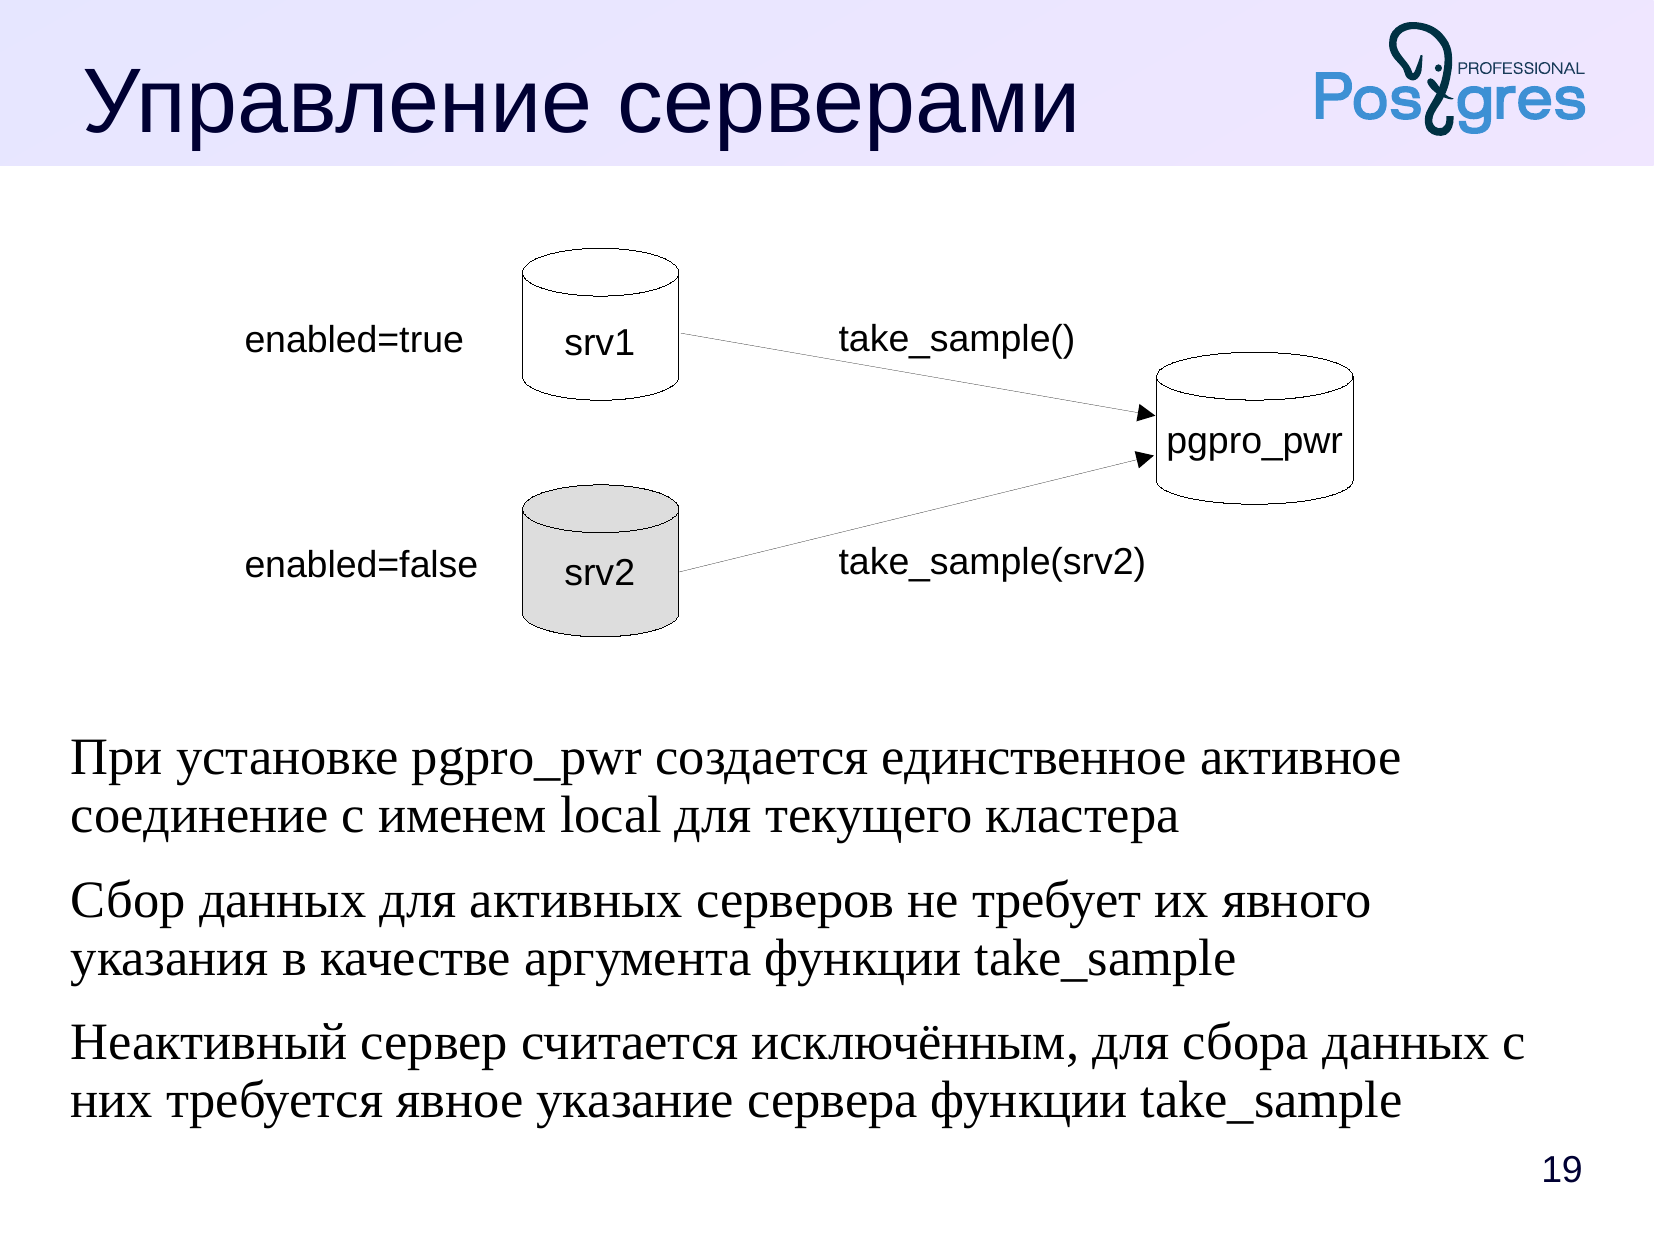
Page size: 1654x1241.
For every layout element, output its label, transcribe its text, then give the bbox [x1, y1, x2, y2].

text_box srv1 [549, 313, 650, 371]
text_box take_sample(srv2) [823, 532, 1212, 590]
title Управление серверами [82, 49, 1252, 153]
text_box srv2 [549, 544, 650, 602]
text_box enabled=true [229, 311, 507, 368]
text_box enabled=false [229, 535, 507, 593]
list При установке pgpro_pwr создается единственное активное соединение с именем local для текущего кластера Сбор данных для активных серверов не требует их явного указания в качестве аргумента функции take_sample Неактивный сервер считается исключённым, для сбора данных с них требуется явное указание сервера функции take_sample [70, 727, 1583, 1134]
text_box pgpro_pwr [1156, 352, 1354, 505]
text_box [522, 484, 679, 637]
text_box take_sample() [823, 309, 1103, 367]
